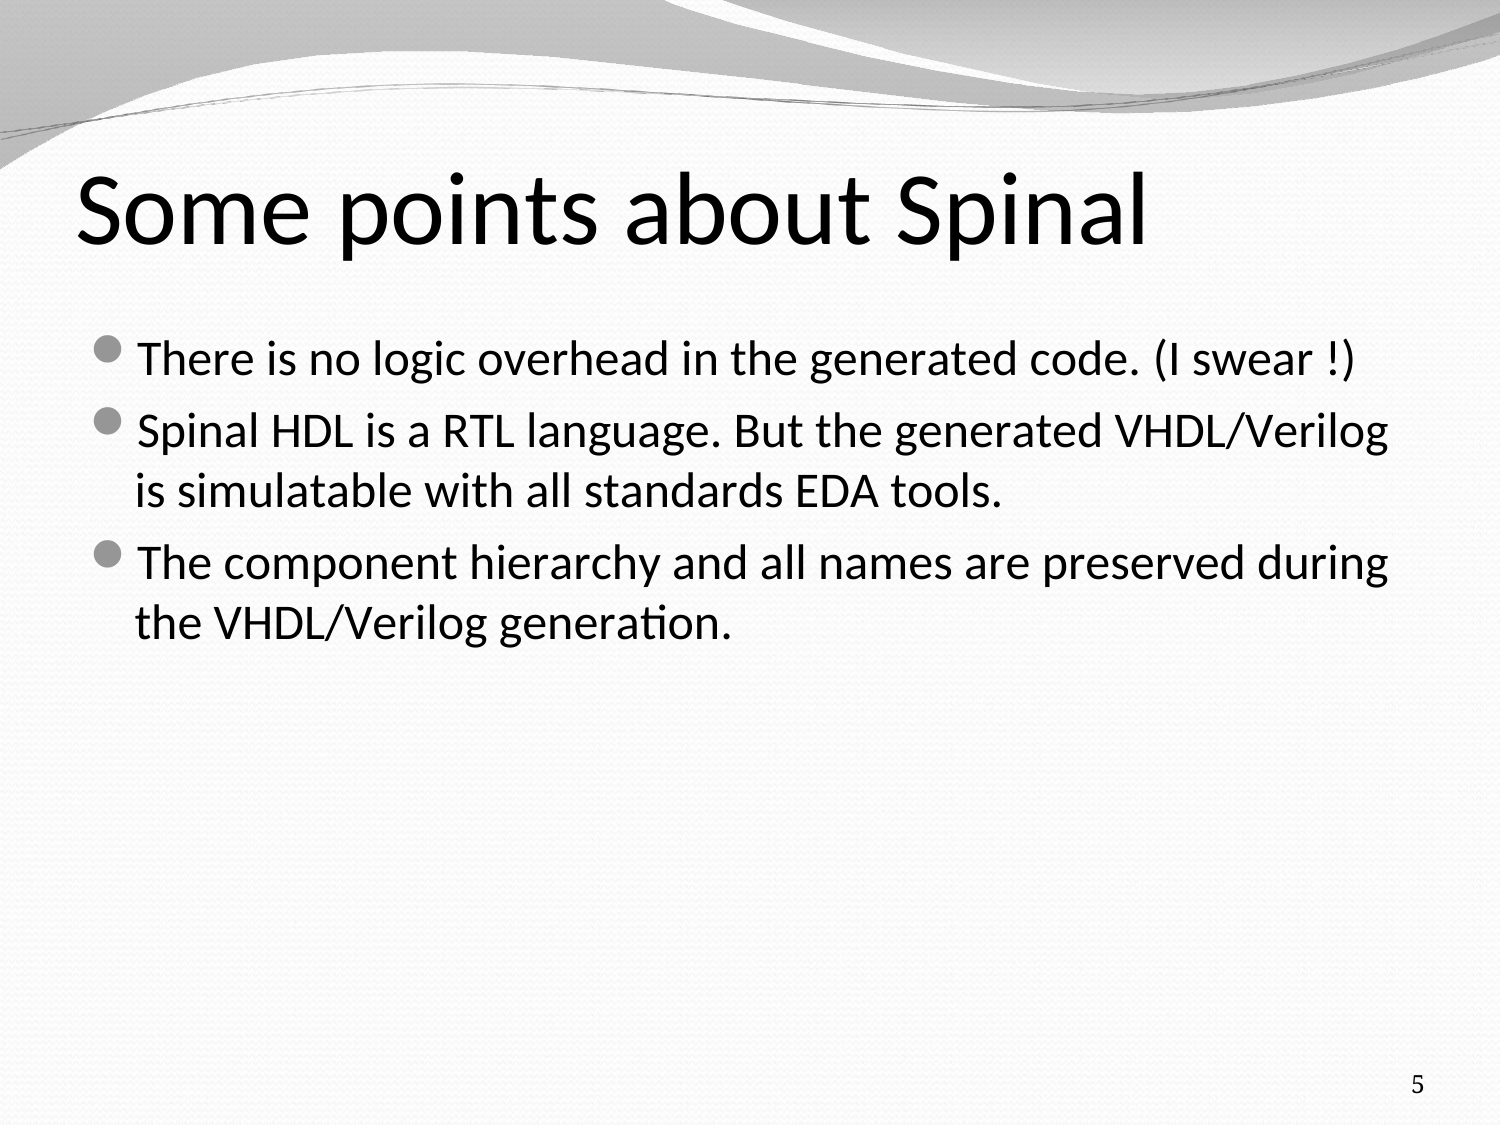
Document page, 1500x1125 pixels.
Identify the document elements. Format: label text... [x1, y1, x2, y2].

text_box <numéro> [1299, 1042, 1426, 1103]
list There is no logic overhead in the generated code. (I swear !) Spinal HDL is a RTL language. But the generated VHDL/Verilog is simulatable with all standards EDA tools. The component hierarchy and all names are preserved during the VHDL/Verilog generation. [75, 317, 1426, 953]
picture [0, 0, 1500, 1125]
title Some points about Spinal [75, 78, 1426, 266]
